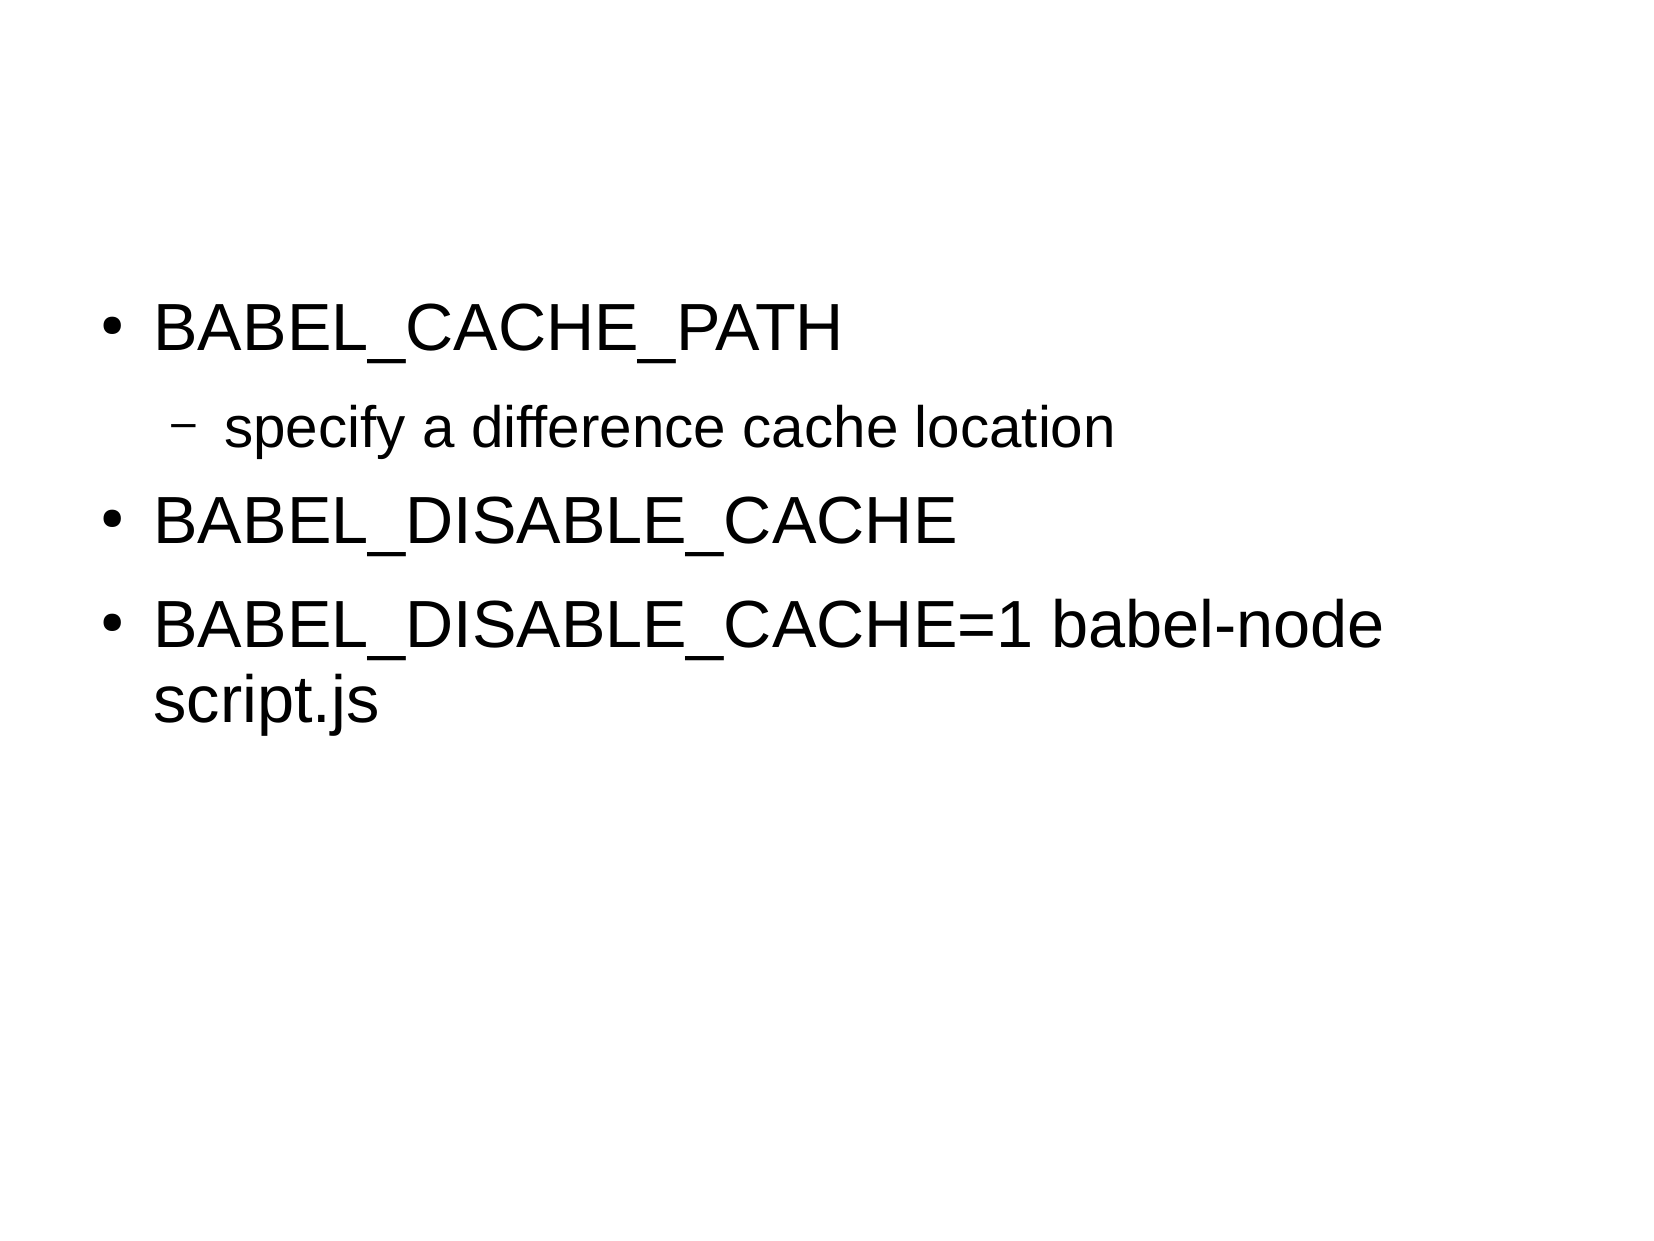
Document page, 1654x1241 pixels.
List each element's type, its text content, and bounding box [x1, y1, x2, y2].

list BABEL_CACHE_PATH specify a difference cache location BABEL_DISABLE_CACHE BABEL_DISABLE_CACHE=1 babel-node script.js [82, 290, 1571, 1010]
